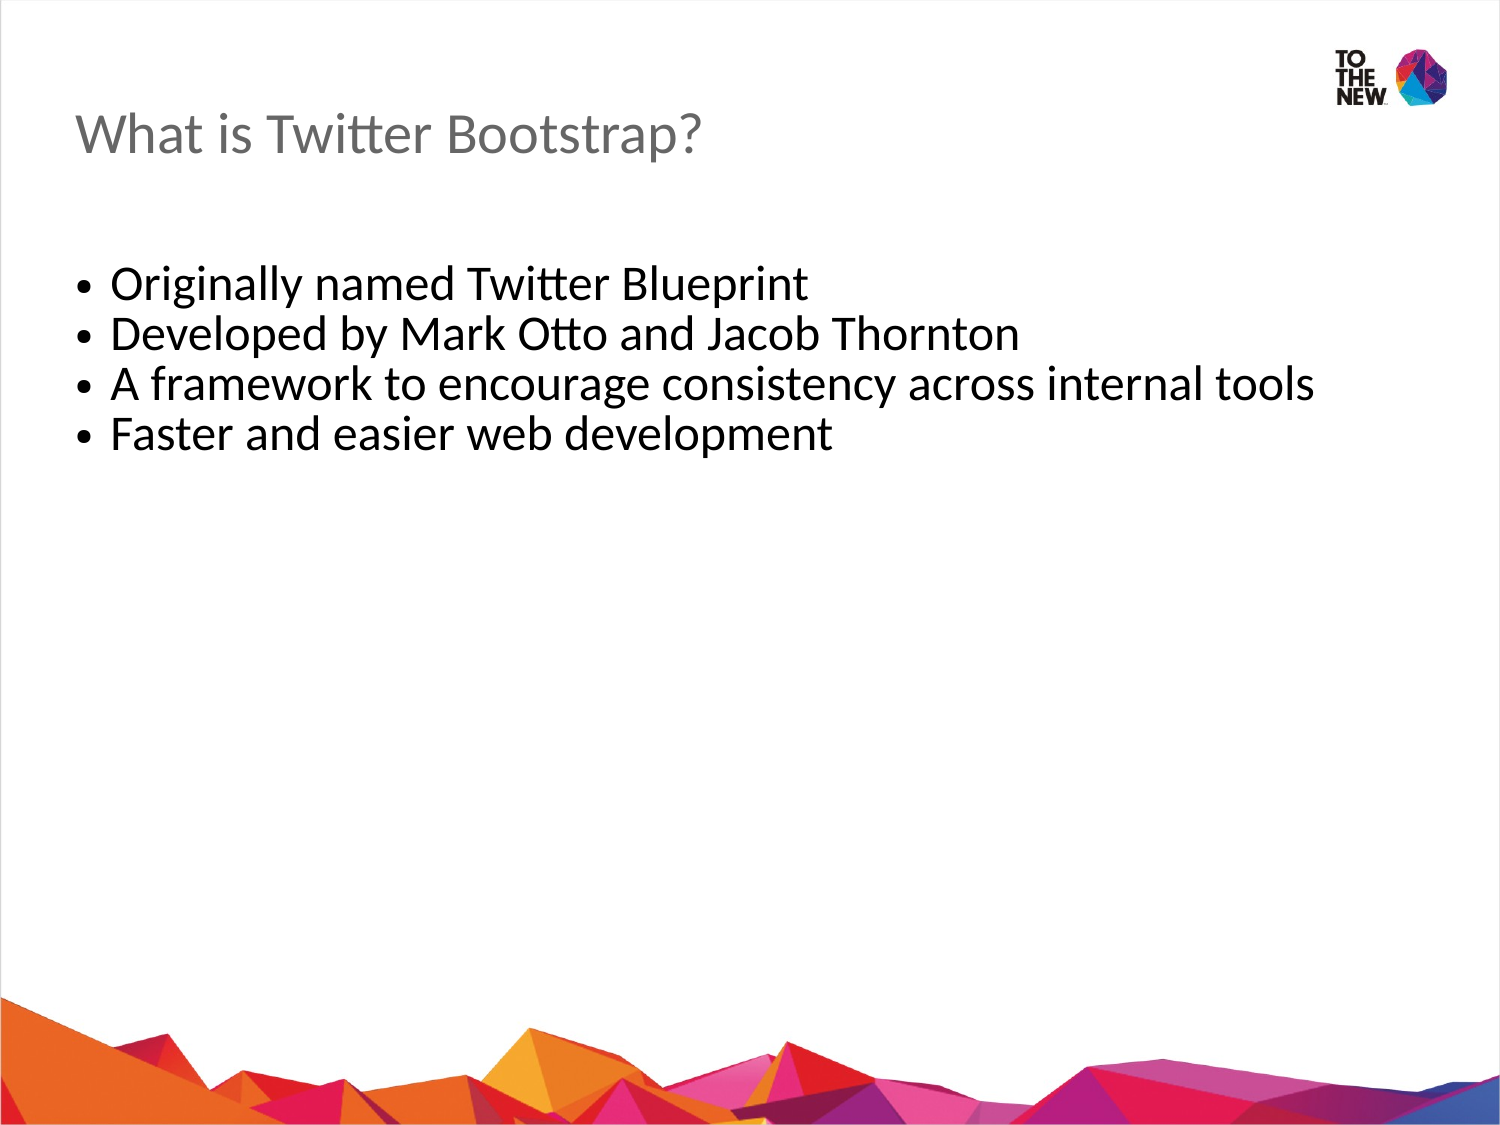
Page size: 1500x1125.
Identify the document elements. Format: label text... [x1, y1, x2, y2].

title What is Twitter Bootstrap? [75, 44, 1425, 233]
picture [0, 0, 1500, 1125]
list Originally named Twitter Blueprint Developed by Mark Otto and Jacob Thornton A framework to encourage consistency across internal tools Faster and easier web development [75, 263, 1425, 916]
